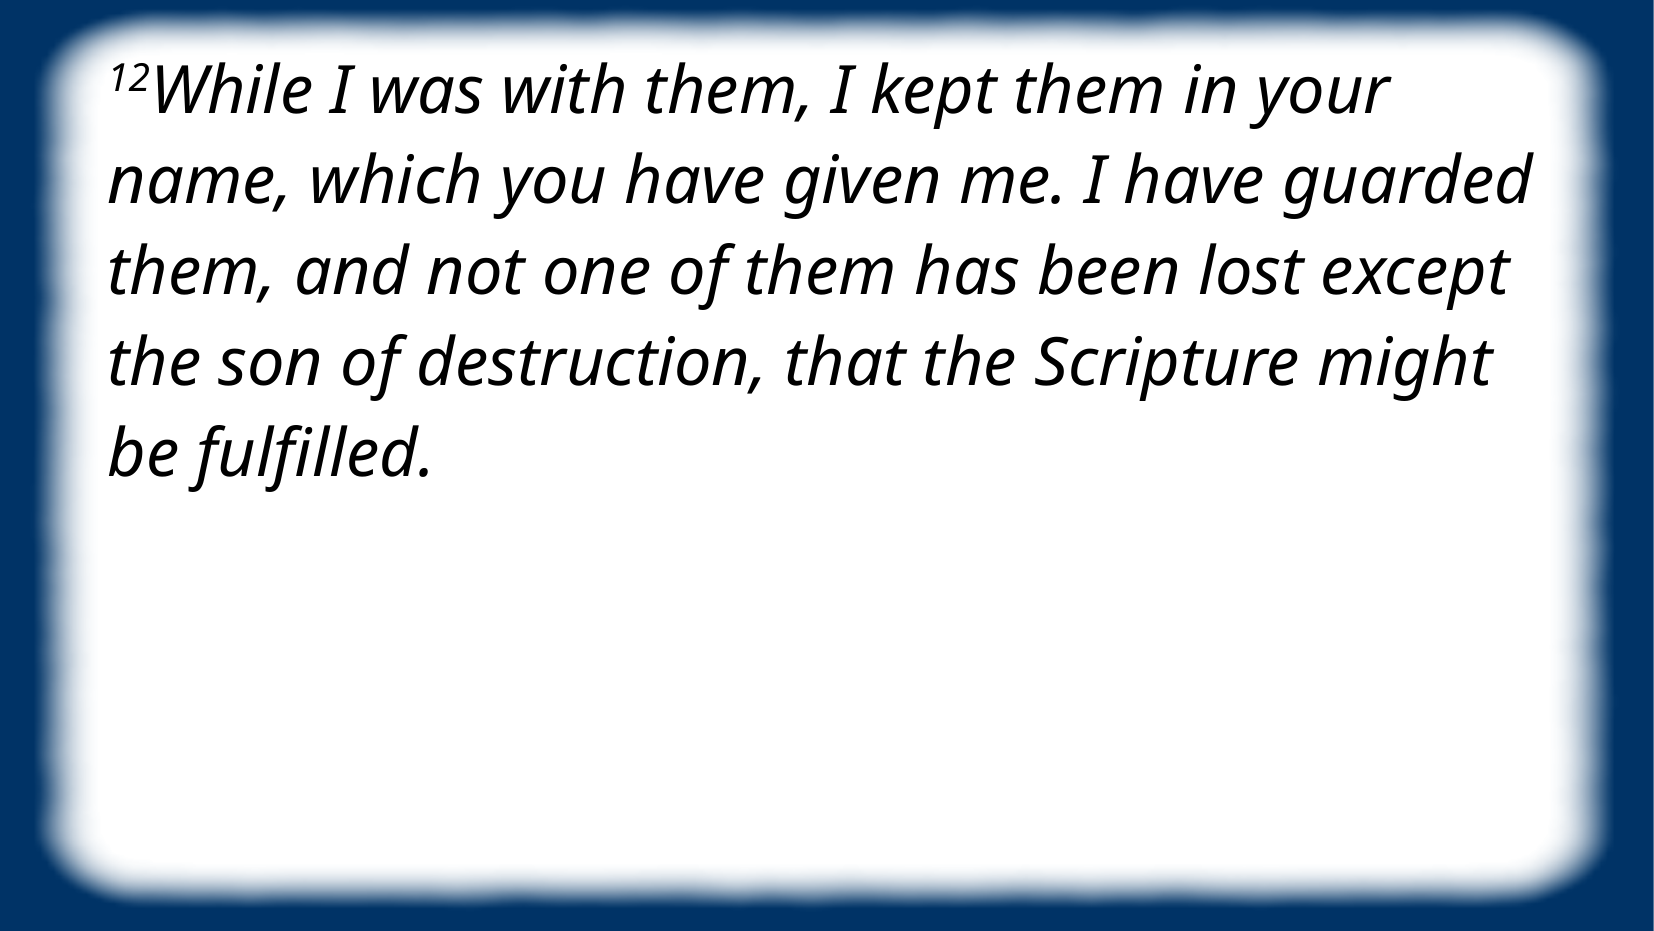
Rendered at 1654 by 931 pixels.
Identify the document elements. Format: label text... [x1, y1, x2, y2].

picture [0, 0, 1654, 931]
text_box 12While I was with them, I kept them in your name, which you have given me. I have guarded them, and not one of them has been lost except the son of destruction, that the Scripture might be fulfilled. [92, 34, 1578, 493]
